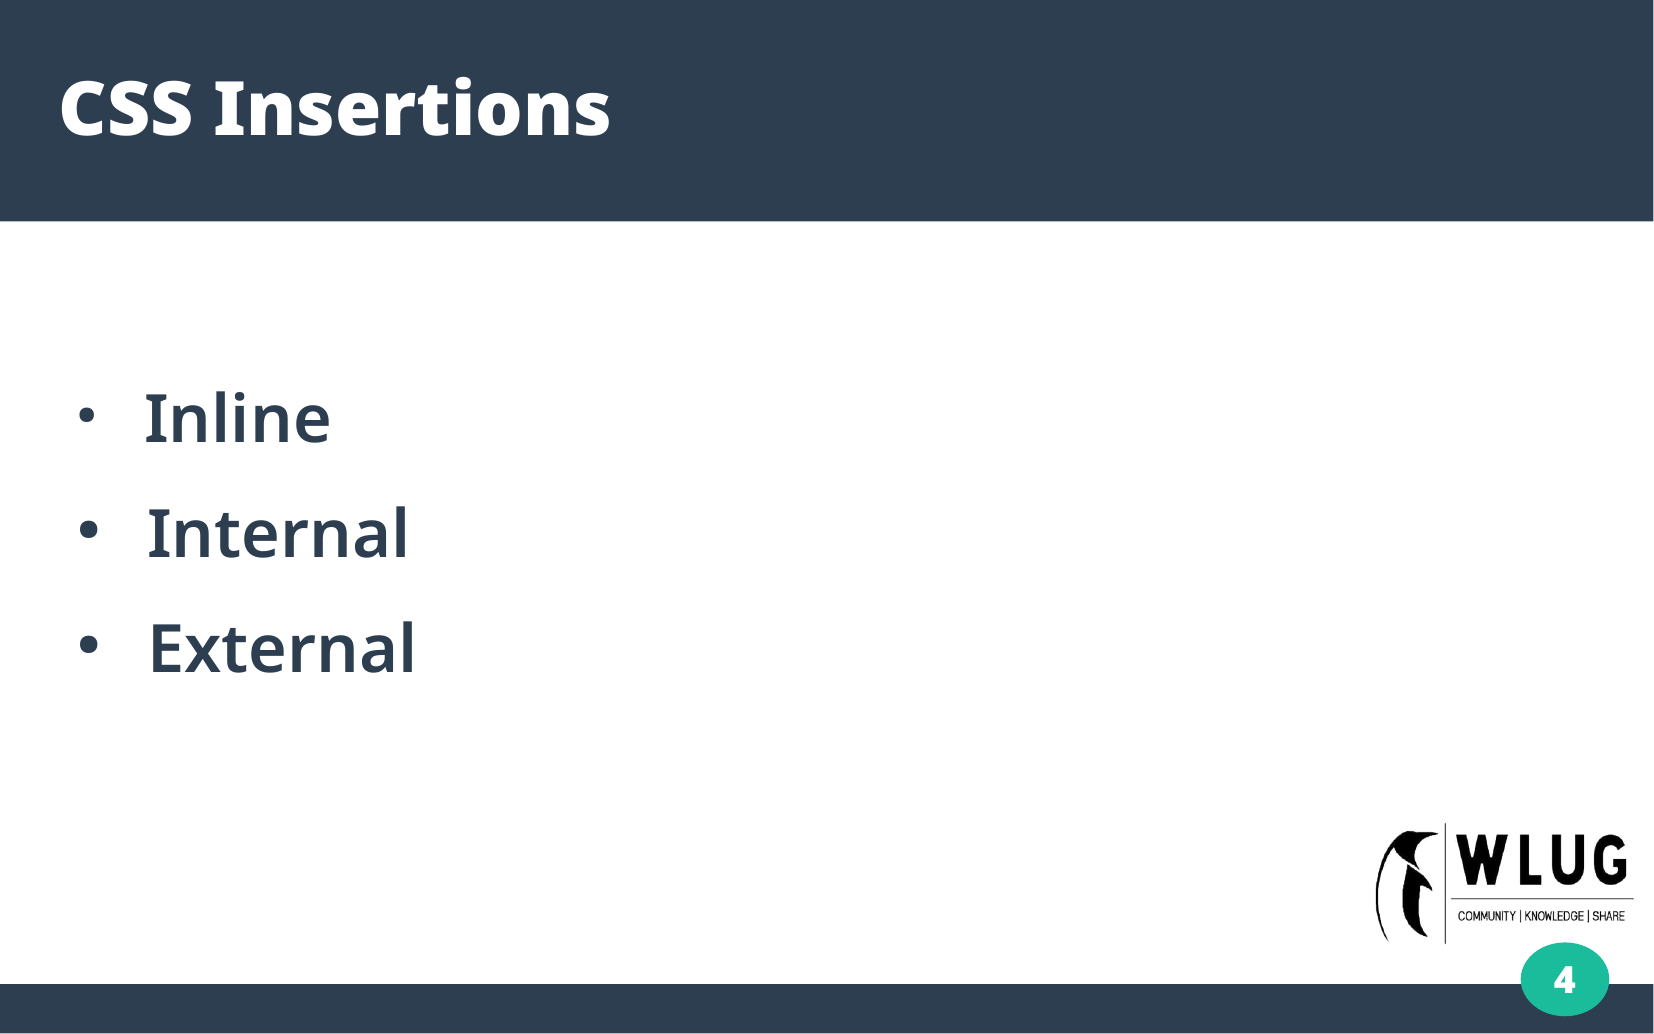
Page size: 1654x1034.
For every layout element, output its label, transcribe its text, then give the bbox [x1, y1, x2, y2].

picture [1358, 814, 1643, 950]
list Inline Internal External [59, 270, 1595, 960]
title CSS Insertions [59, 41, 1595, 173]
